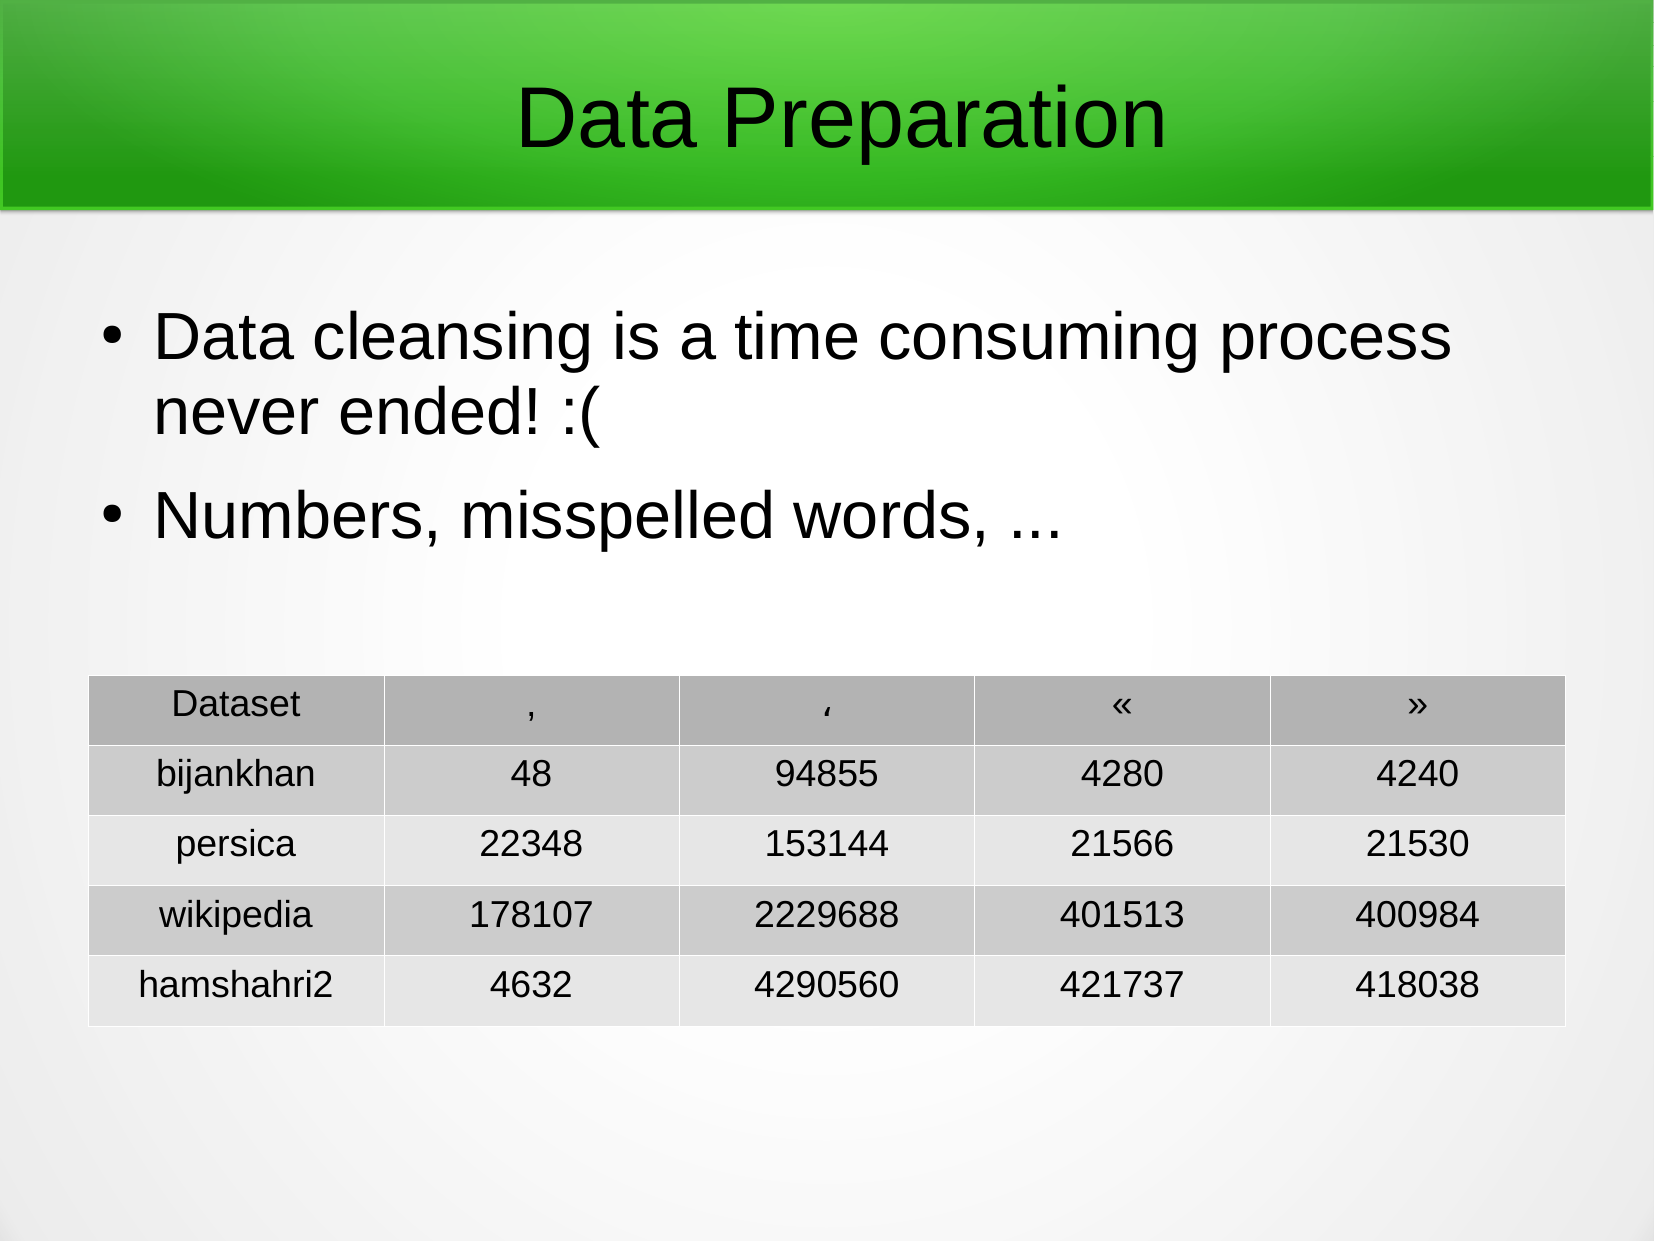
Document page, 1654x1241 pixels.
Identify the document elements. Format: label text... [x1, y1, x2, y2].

list Data cleansing is a time consuming process never ended! :( Numbers, misspelled words, ... [82, 299, 1571, 640]
table_cell 94855 [680, 746, 974, 815]
table_cell 418038 [1271, 956, 1565, 1026]
table_cell 4280 [975, 746, 1270, 815]
table_cell 421737 [975, 956, 1270, 1026]
table_cell 22348 [385, 816, 679, 885]
table_cell 178107 [385, 886, 679, 955]
table_header ، [680, 676, 974, 745]
table_cell 21566 [975, 816, 1270, 885]
table_cell hamshahri2 [89, 956, 384, 1026]
table_header » [1271, 676, 1565, 745]
table_cell 2229688 [680, 886, 974, 955]
table_cell 400984 [1271, 886, 1565, 955]
table_header , [385, 676, 679, 745]
table_cell 4240 [1271, 746, 1565, 815]
table_cell 153144 [680, 816, 974, 885]
table_cell persica [89, 816, 384, 885]
table_header Dataset [89, 676, 384, 745]
table_cell bijankhan [89, 746, 384, 815]
table_cell 4632 [385, 956, 679, 1026]
table_header « [975, 676, 1270, 745]
title Data Preparation [82, 47, 1571, 189]
table_cell 48 [385, 746, 679, 815]
table_cell 4290560 [680, 956, 974, 1026]
table_cell wikipedia [89, 886, 384, 955]
table_cell 401513 [975, 886, 1270, 955]
table_cell 21530 [1271, 816, 1565, 885]
